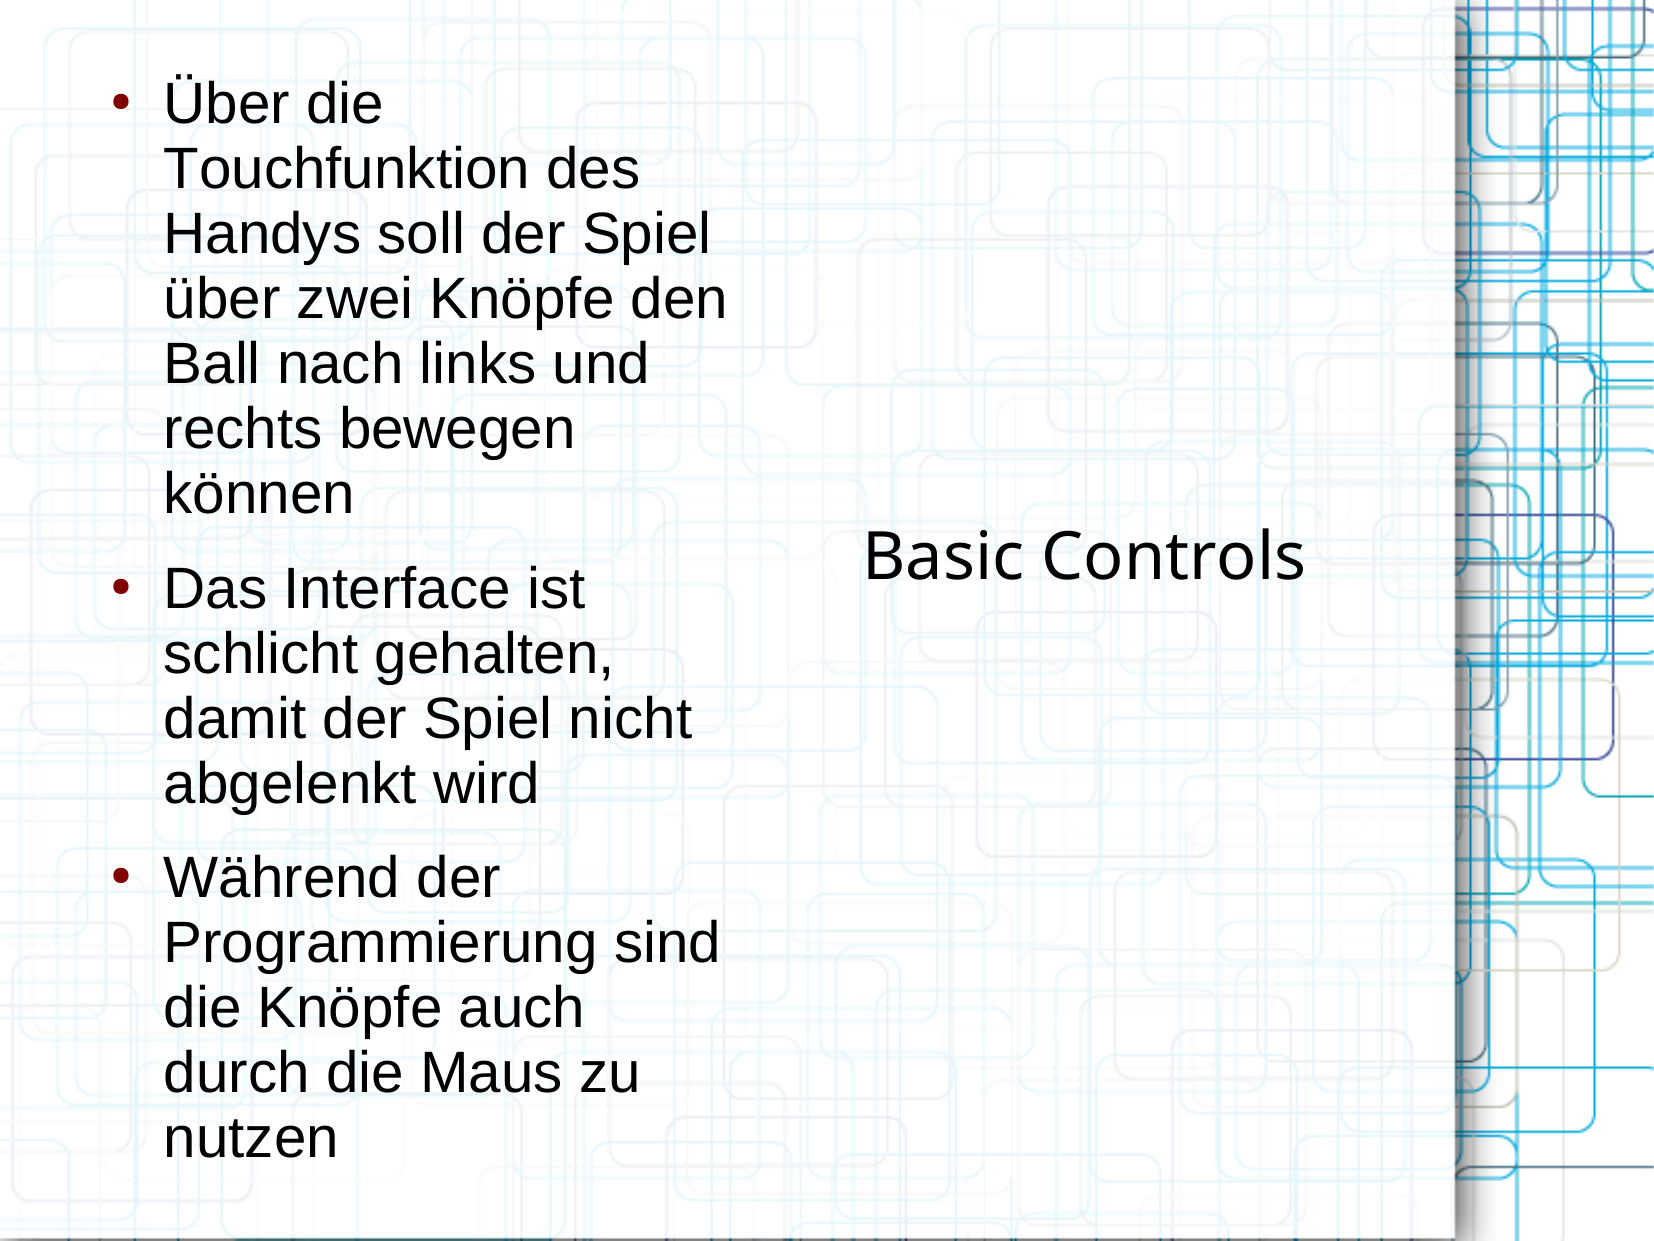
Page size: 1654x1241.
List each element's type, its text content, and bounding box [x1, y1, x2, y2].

list Basic Controls [862, 507, 1418, 1109]
picture [0, 0, 1654, 1241]
list Über die Touchfunktion des Handys soll der Spiel über zwei Knöpfe den Ball nach links und rechts bewegen können Das Interface ist schlicht gehalten, damit der Spiel nicht abgelenkt wird Während der Programmierung sind die Knöpfe auch durch die Maus zu nutzen [92, 70, 745, 1167]
